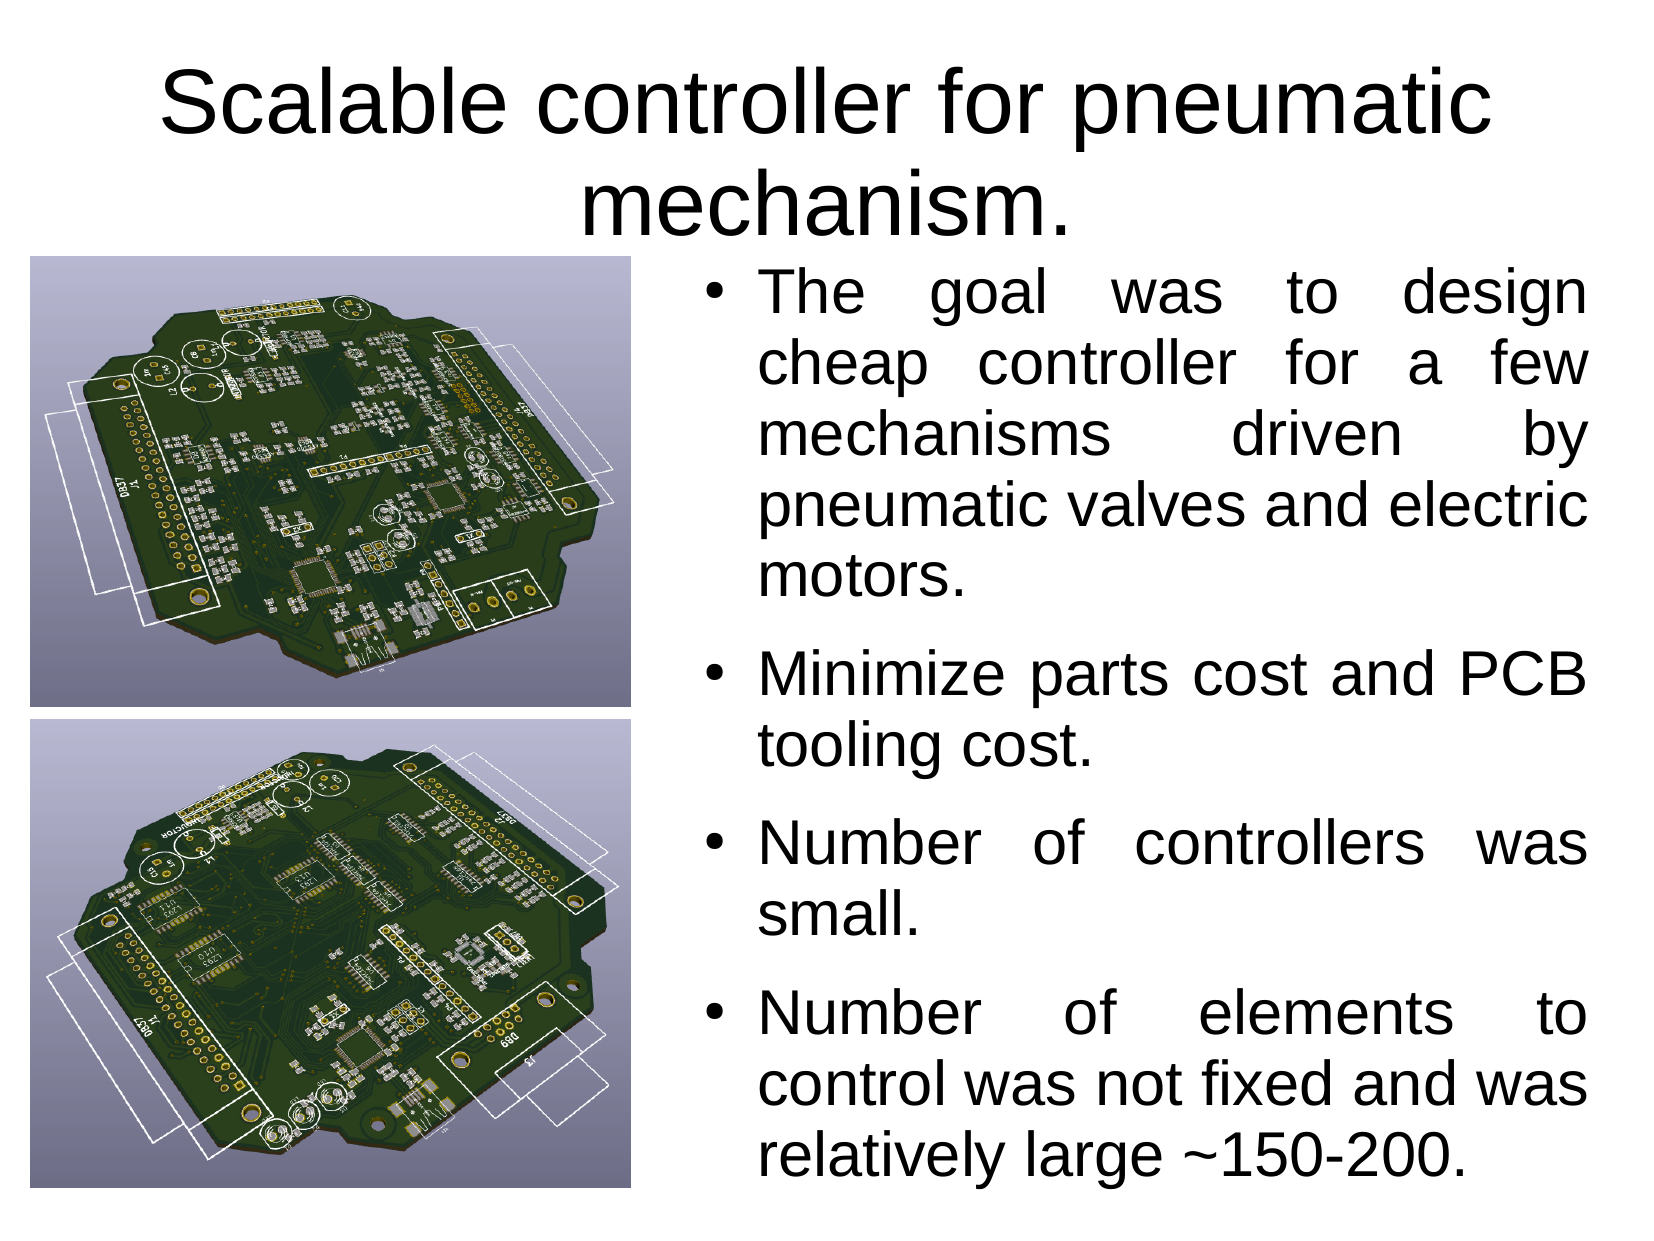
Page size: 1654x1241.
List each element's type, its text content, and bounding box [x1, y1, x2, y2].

list The goal was to design cheap controller for a few mechanisms driven by pneumatic valves and electric motors. Minimize parts cost and PCB tooling cost. Number of controllers was small. Number of elements to control was not fixed and was relatively large ~150-200. [690, 256, 1591, 1201]
picture [30, 256, 631, 707]
picture [30, 719, 631, 1189]
title Scalable controller for pneumatic mechanism. [82, 49, 1571, 257]
